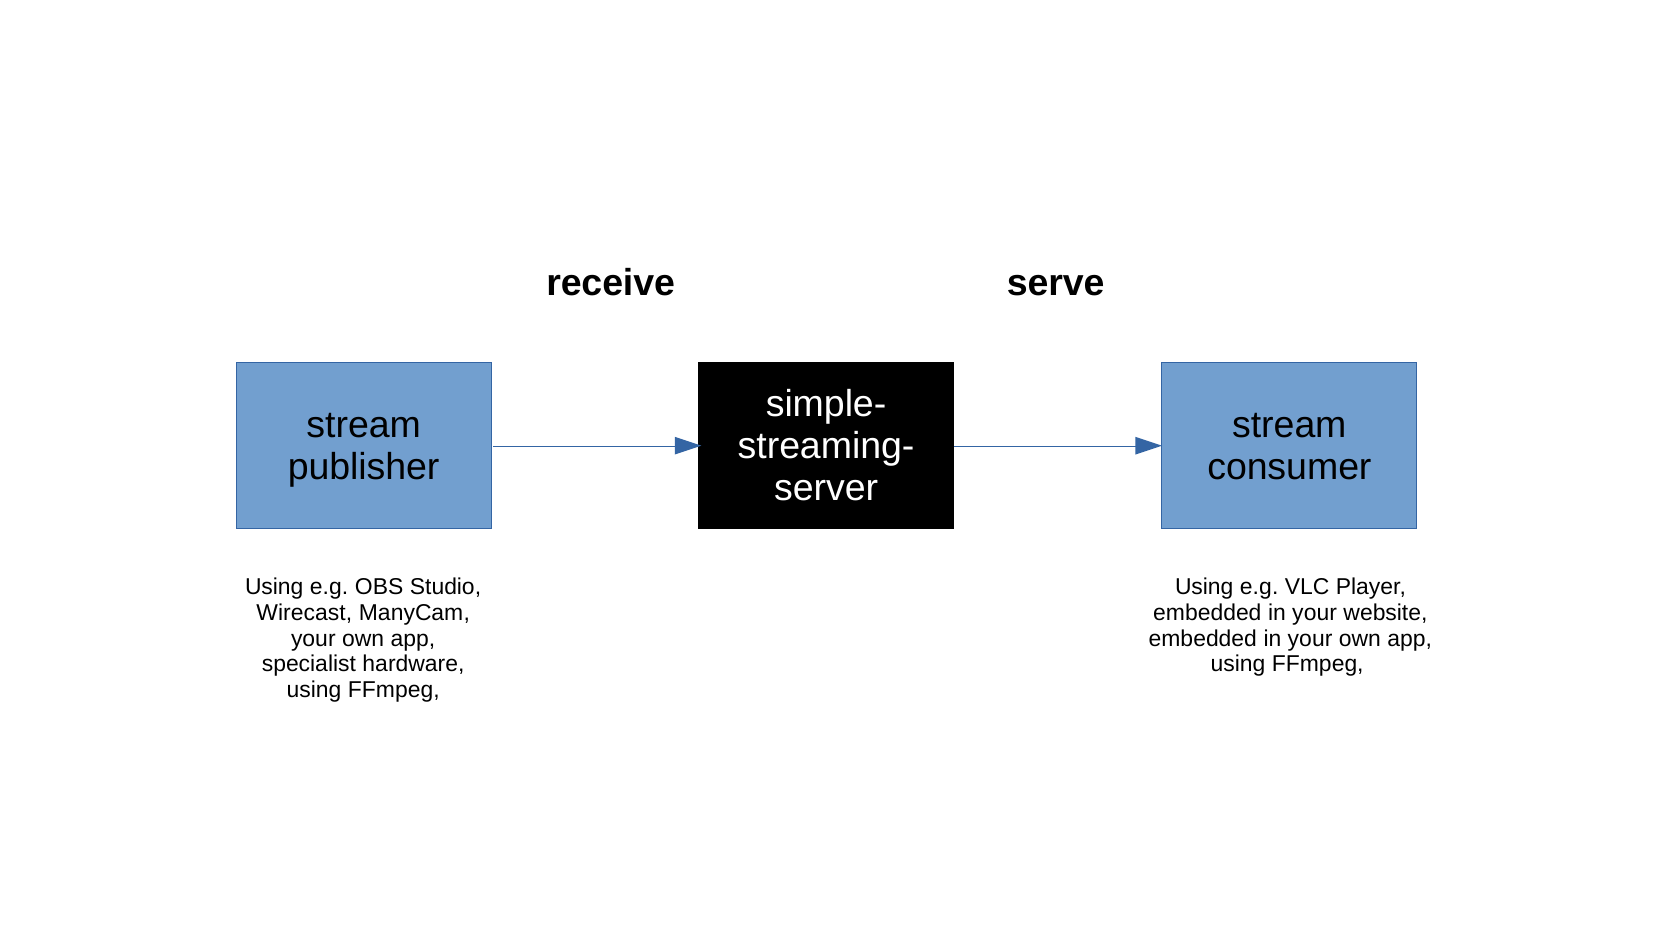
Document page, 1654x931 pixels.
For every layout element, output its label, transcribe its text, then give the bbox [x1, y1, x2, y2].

text_box Using e.g. OBS Studio, Wirecast, ManyCam, your own app, specialist hardware, using FFmpeg, [230, 566, 497, 710]
text_box receive [531, 253, 690, 311]
text_box Using e.g. VLC Player, embedded in your website, embedded in your own app, using FFmpeg, [1133, 566, 1448, 684]
text_box stream consumer [1161, 362, 1417, 529]
text_box simple- streaming- server [698, 362, 954, 529]
text_box serve [992, 253, 1120, 311]
text_box stream publisher [236, 362, 492, 529]
